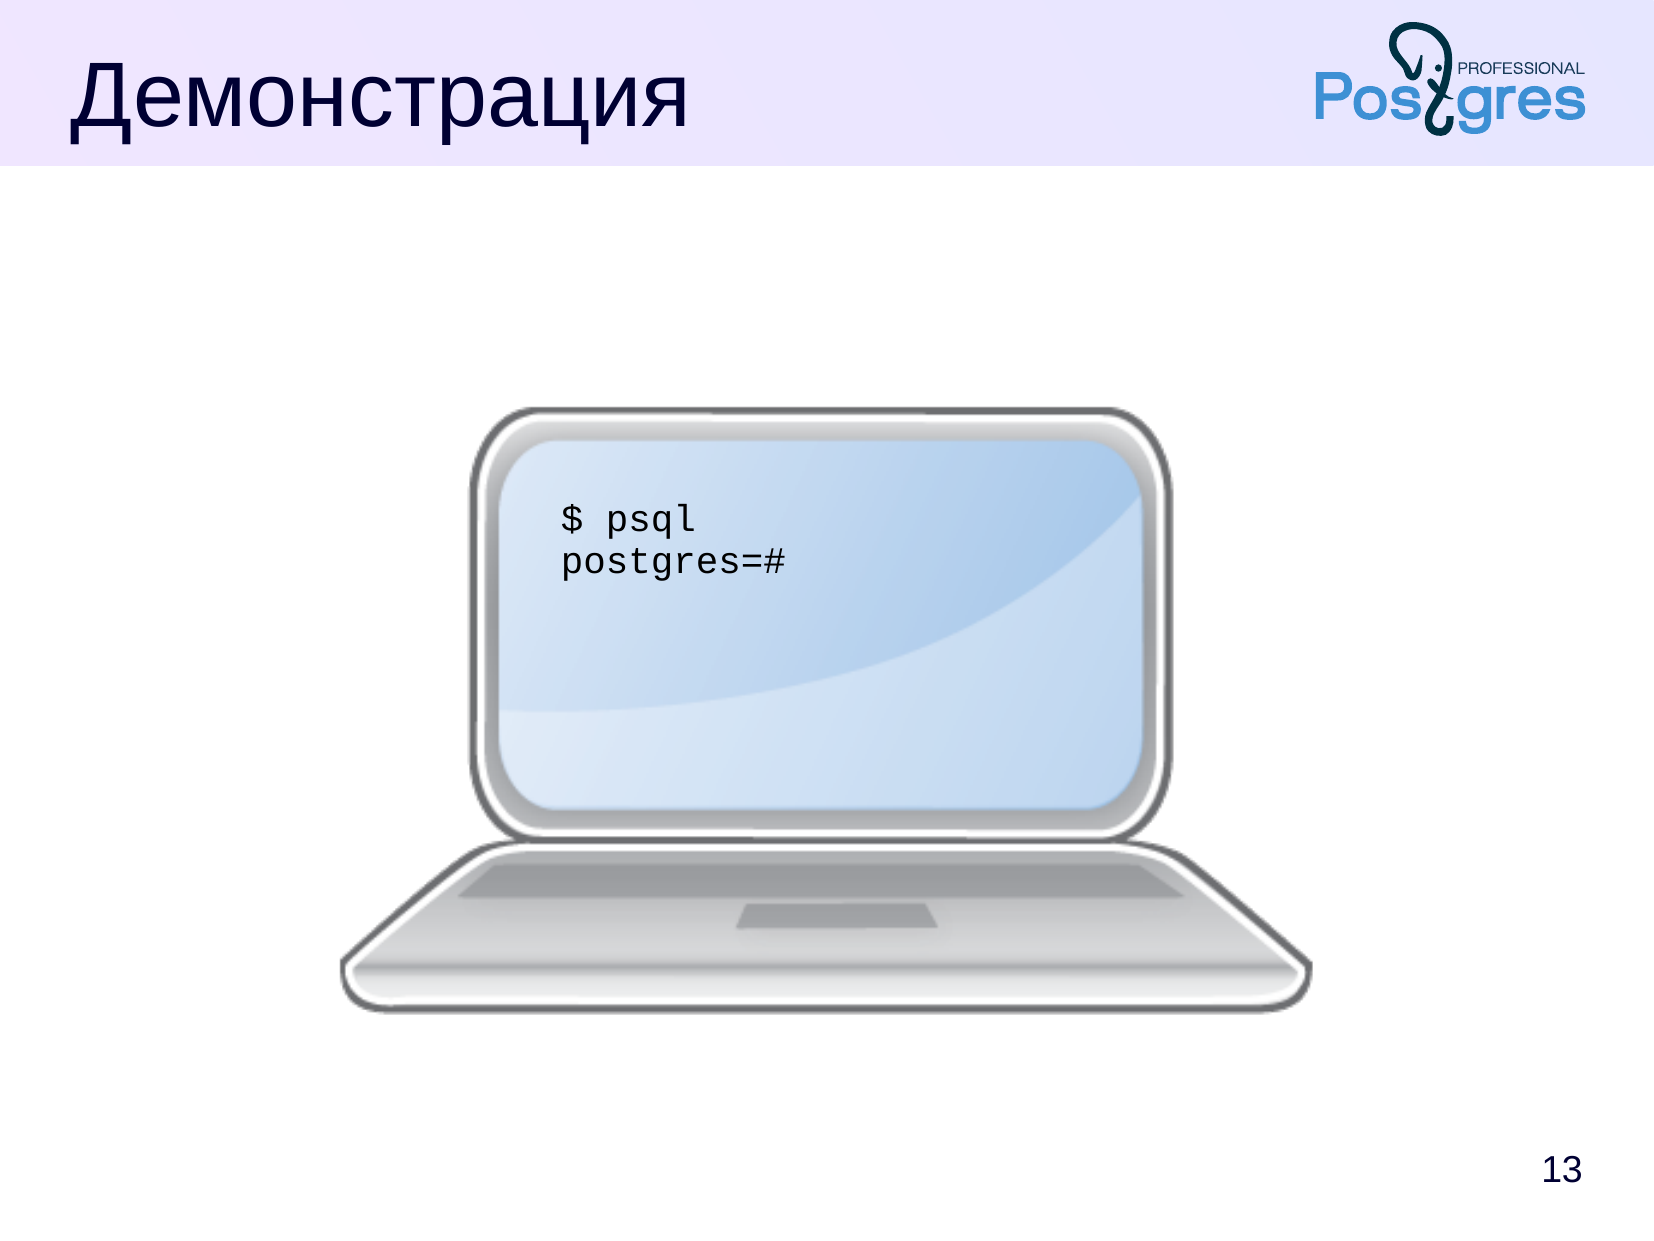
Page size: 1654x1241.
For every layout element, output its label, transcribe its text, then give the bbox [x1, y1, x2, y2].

picture [298, 365, 1356, 1058]
title Демонстрация [70, 43, 1241, 147]
